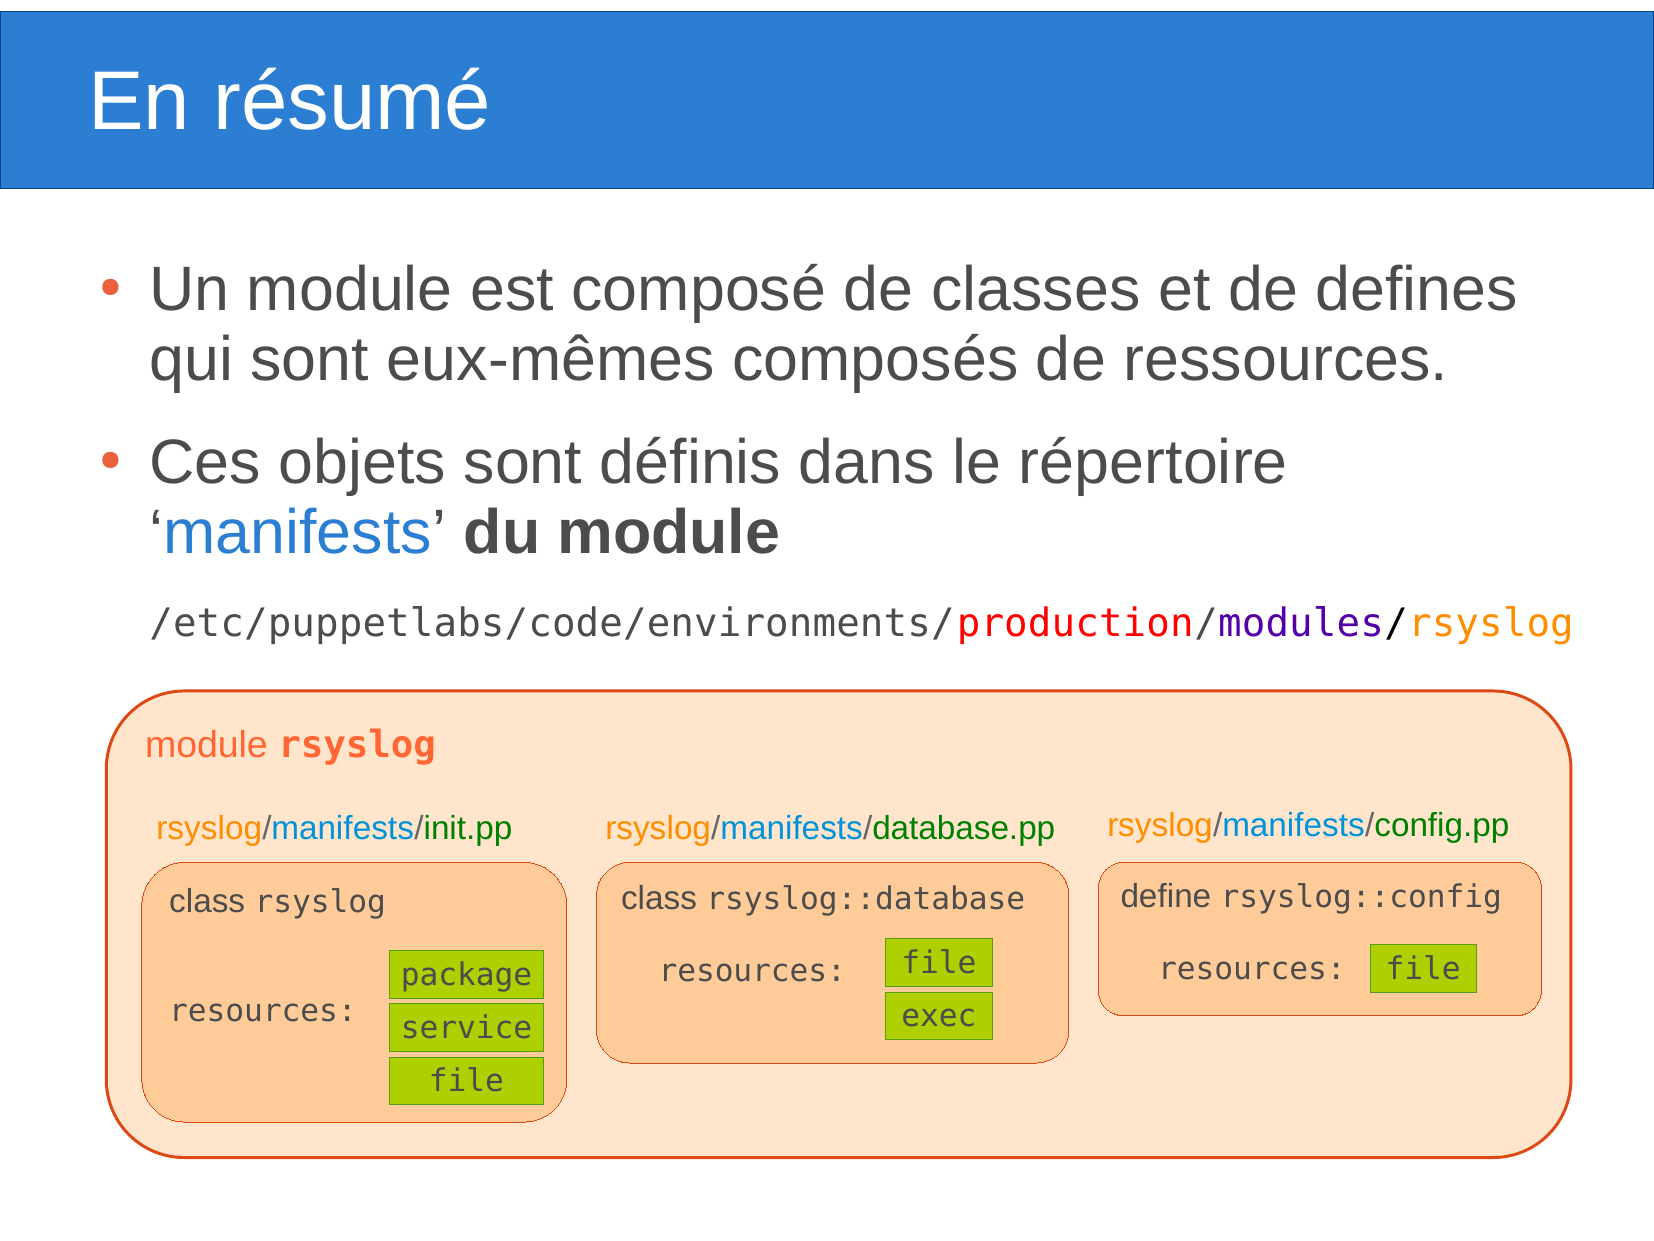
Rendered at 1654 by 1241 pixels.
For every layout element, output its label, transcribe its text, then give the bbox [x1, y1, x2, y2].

text_box rsyslog/manifests/database.pp [590, 764, 1075, 854]
text_box package [389, 950, 544, 999]
text_box file [885, 938, 993, 987]
text_box service [389, 1003, 544, 1052]
text_box rsyslog/manifests/config.pp [1092, 761, 1577, 851]
text_box file [1370, 944, 1477, 993]
text_box exec [885, 992, 993, 1040]
text_box module rsyslog [106, 691, 1571, 1158]
text_box define rsyslog::config resources: [1098, 862, 1542, 1016]
list Un module est composé de classes et de defines qui sont eux-mêmes composés de ressources. Ces objets sont définis dans le répertoire ‘manifests’ du module /etc/puppetlabs/code/environments/production/modules/rsyslog [82, 253, 1583, 691]
text_box class rsyslog resources: [141, 862, 567, 1123]
title En résumé [0, 11, 1654, 189]
text_box rsyslog/manifests/init.pp [141, 791, 538, 854]
text_box class rsyslog::database resources: [596, 862, 1069, 1064]
text_box file [389, 1057, 544, 1105]
